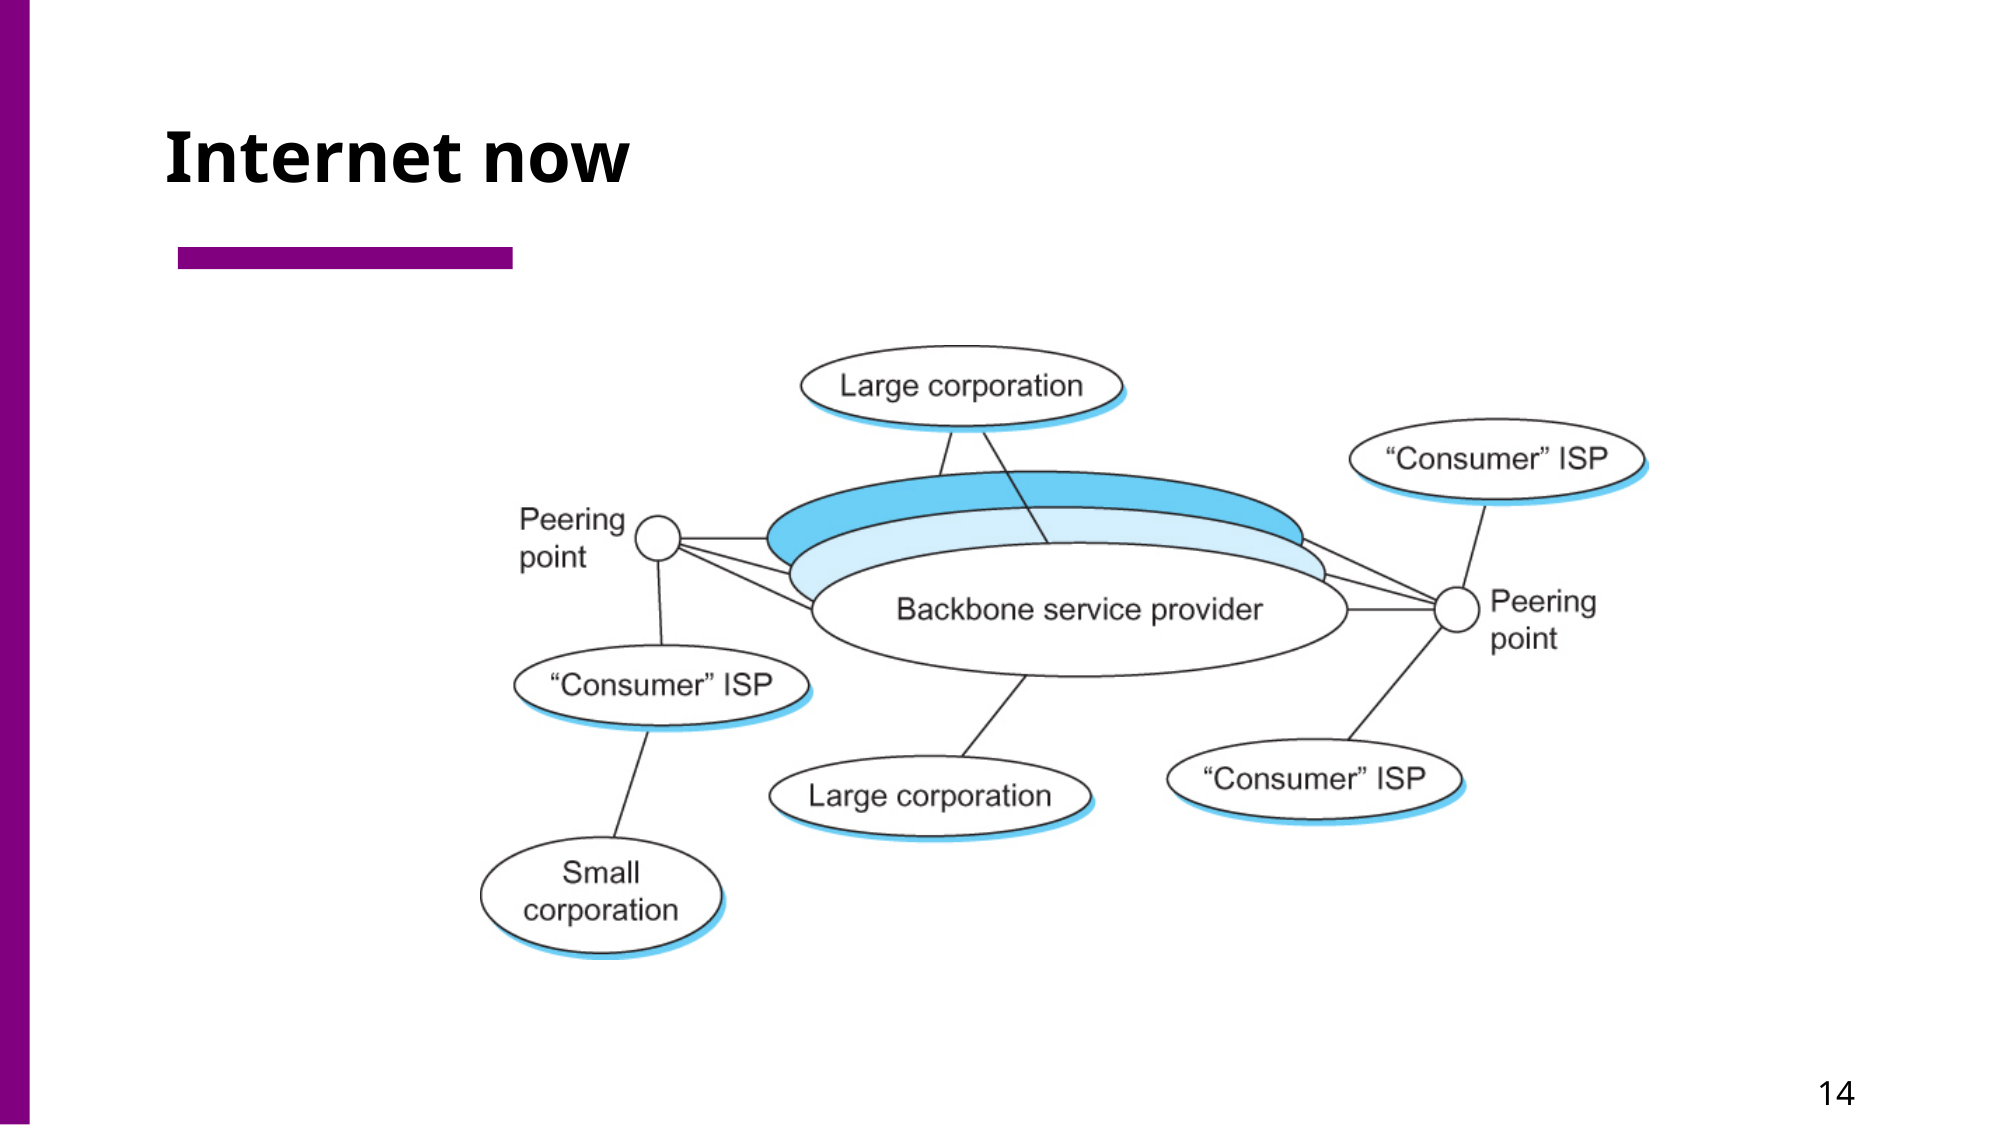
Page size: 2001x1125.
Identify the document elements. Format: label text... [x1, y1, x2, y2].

picture [480, 345, 1649, 961]
text_box Internet now [151, 0, 1849, 212]
